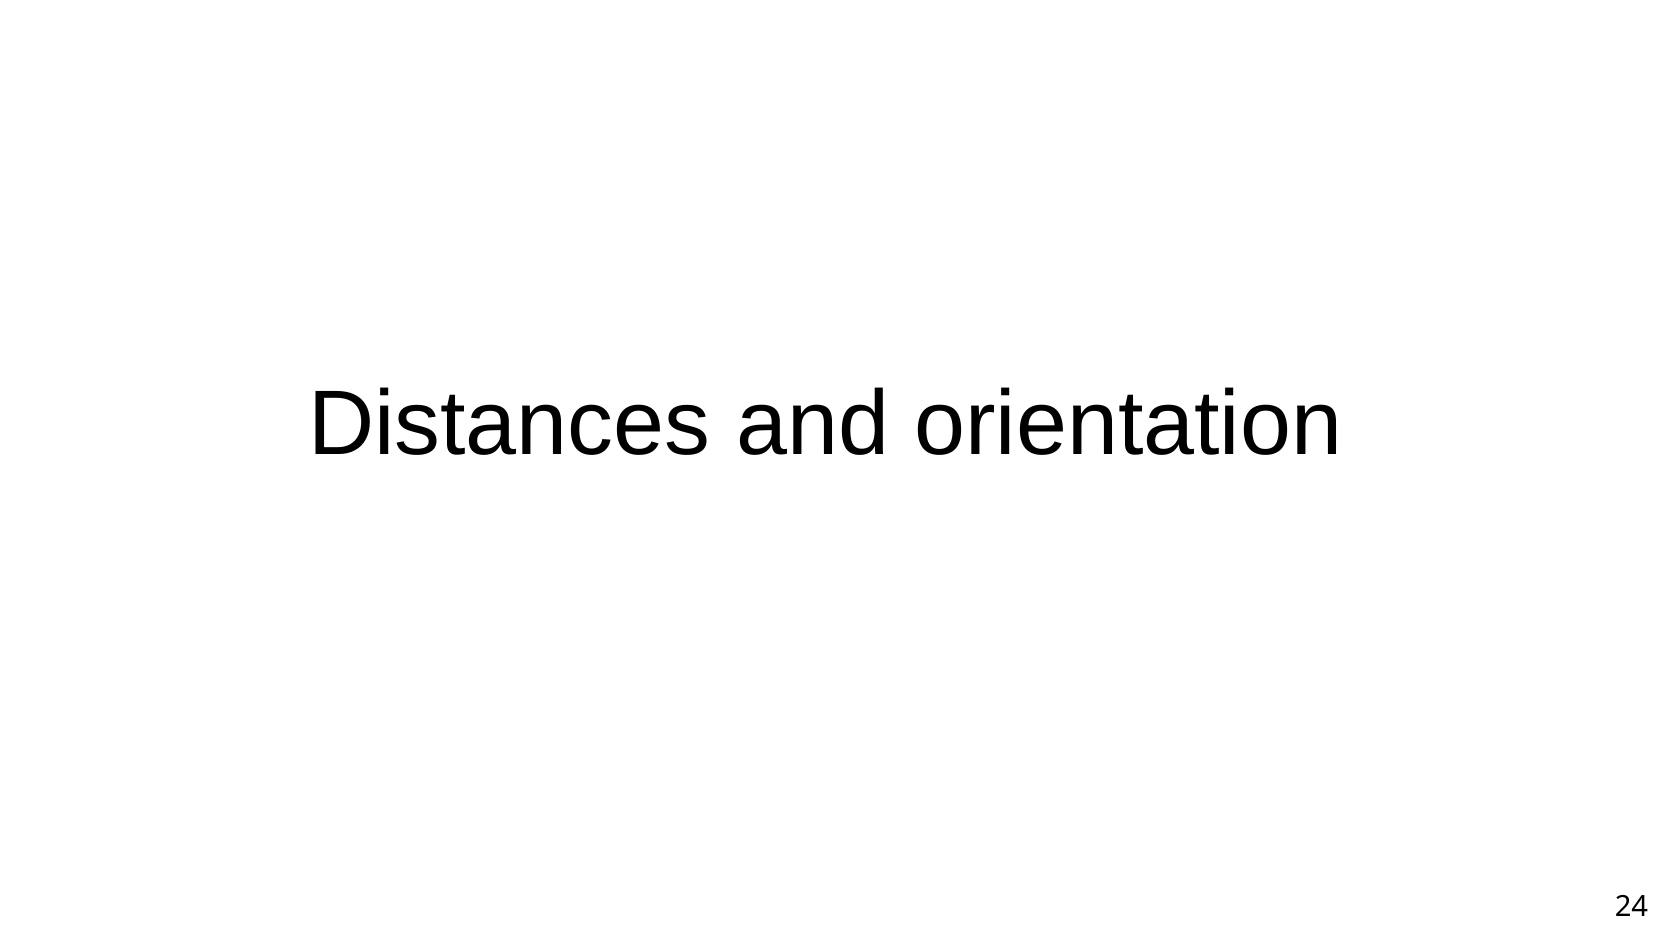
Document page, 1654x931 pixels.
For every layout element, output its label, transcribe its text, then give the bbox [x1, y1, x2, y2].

title Distances and orientation [81, 345, 1570, 501]
